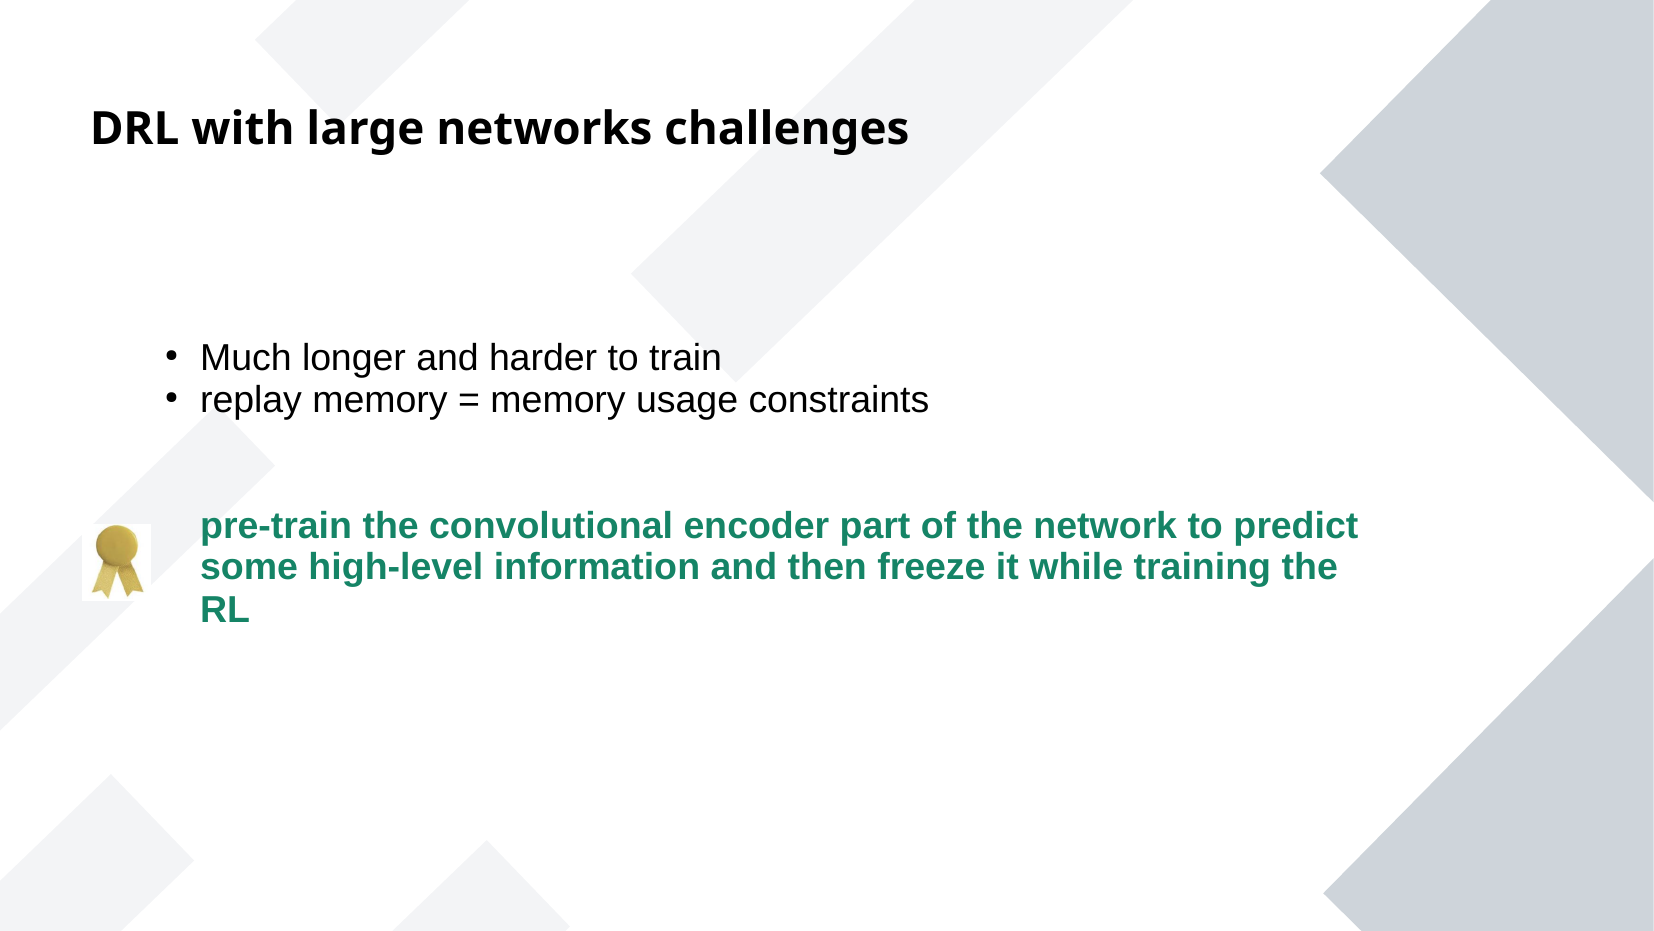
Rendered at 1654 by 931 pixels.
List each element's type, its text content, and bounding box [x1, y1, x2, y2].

text_box DRL with large networks challenges [75, 87, 1418, 263]
picture [82, 524, 151, 601]
text_box Much longer and harder to train replay memory = memory usage constraints pre-train the convolutional encoder part of the network to predict some high-level information and then freeze it while training the RL [150, 286, 1388, 806]
